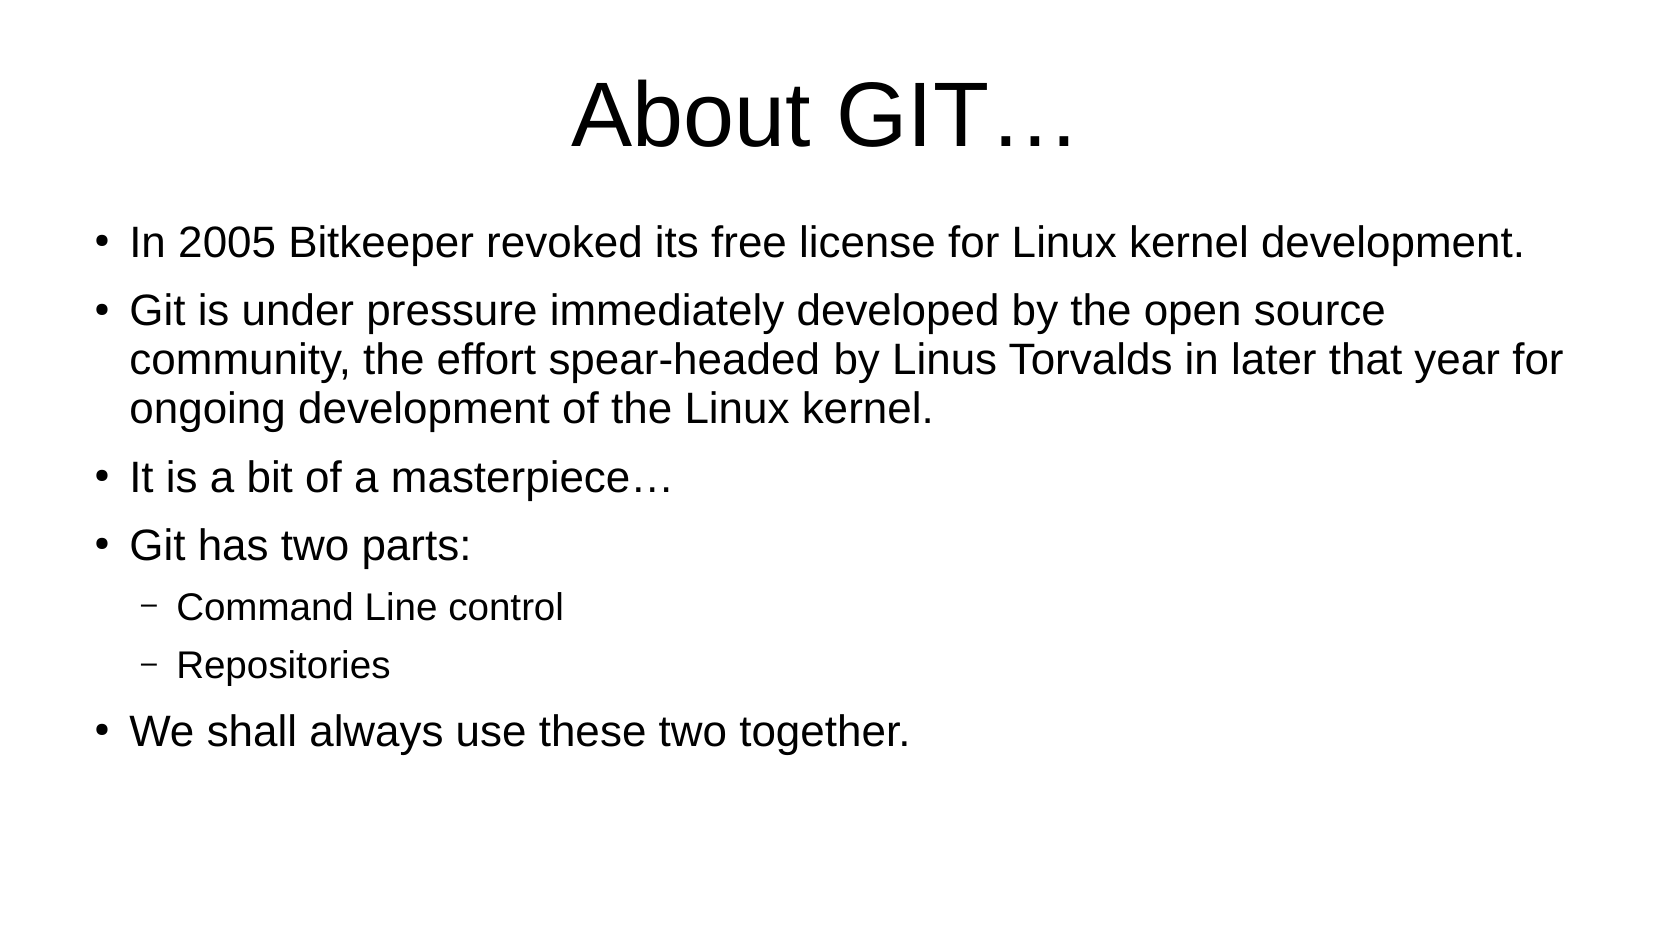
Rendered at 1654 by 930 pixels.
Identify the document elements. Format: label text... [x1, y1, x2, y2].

list In 2005 Bitkeeper revoked its free license for Linux kernel development. Git is under pressure immediately developed by the open source community, the effort spear-headed by Linus Torvalds in later that year for ongoing development of the Linux kernel. It is a bit of a masterpiece… Git has two parts: Command Line control Repositories We shall always use these two together. [82, 217, 1571, 757]
title About GIT… [82, 37, 1571, 193]
